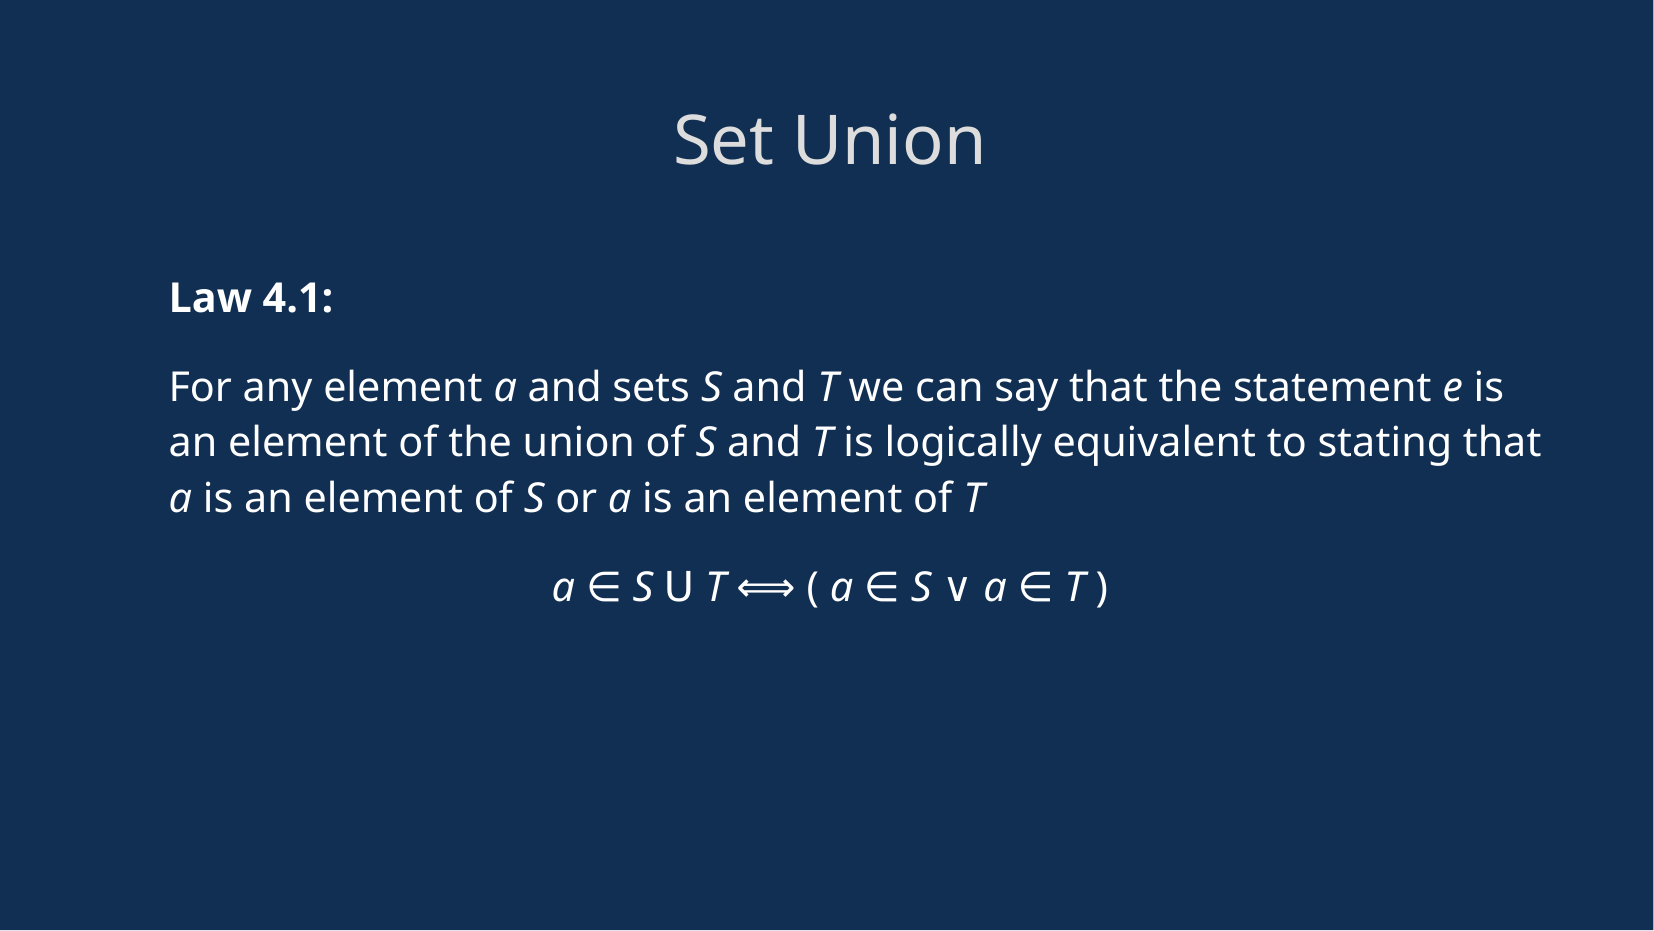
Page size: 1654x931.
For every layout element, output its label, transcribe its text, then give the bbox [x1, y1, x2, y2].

list Law 4.1: For any element a and sets S and T we can say that the statement e is an element of the union of S and T is logically equivalent to stating that a is an element of S or a is an element of T a ∈ S 𝖴 T ⟺ ( a ∈ S ∨ a ∈ T ) [97, 268, 1563, 806]
title Set Union [97, 56, 1563, 220]
